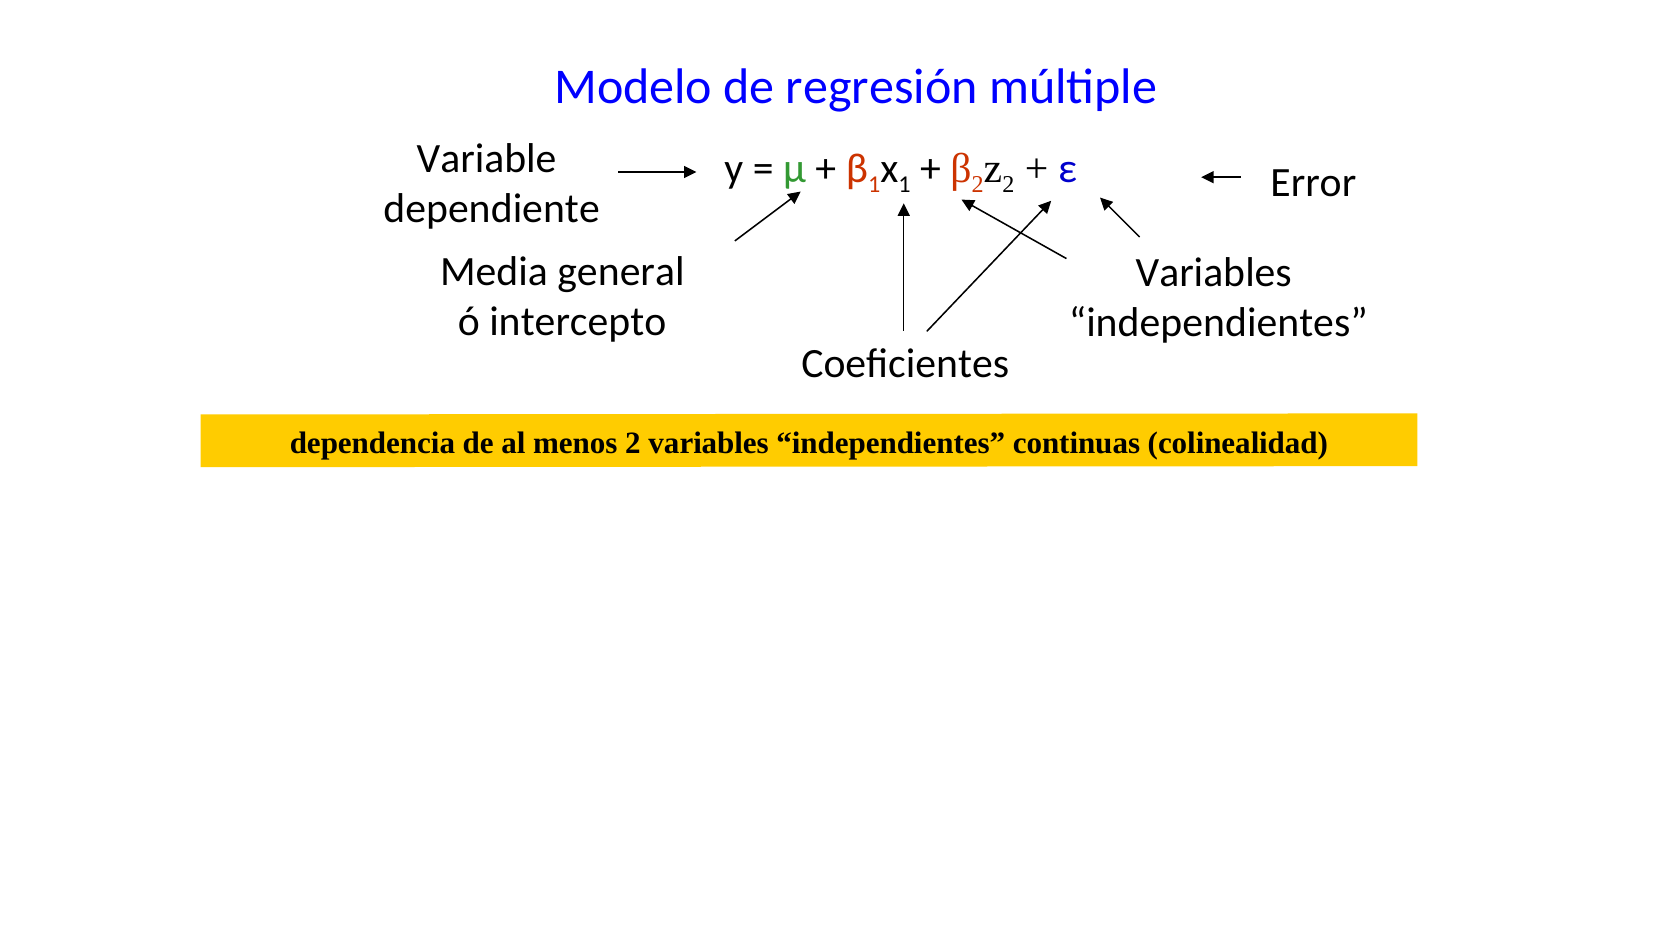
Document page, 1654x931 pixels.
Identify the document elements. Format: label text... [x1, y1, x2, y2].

text_box Variable dependiente [358, 123, 615, 240]
text_box Coeficientes [786, 328, 1025, 394]
text_box Modelo de regresión múltiple [539, 45, 1173, 121]
text_box y = µ + β1x1 + β2z2 + ε [709, 133, 1231, 206]
text_box Error [1255, 146, 1372, 213]
text_box Variables “independientes” [1044, 237, 1383, 353]
text_box dependencia de al menos 2 variables “independientes” continuas (colinealidad) [200, 413, 1418, 468]
text_box Media general ó intercepto [425, 236, 700, 352]
